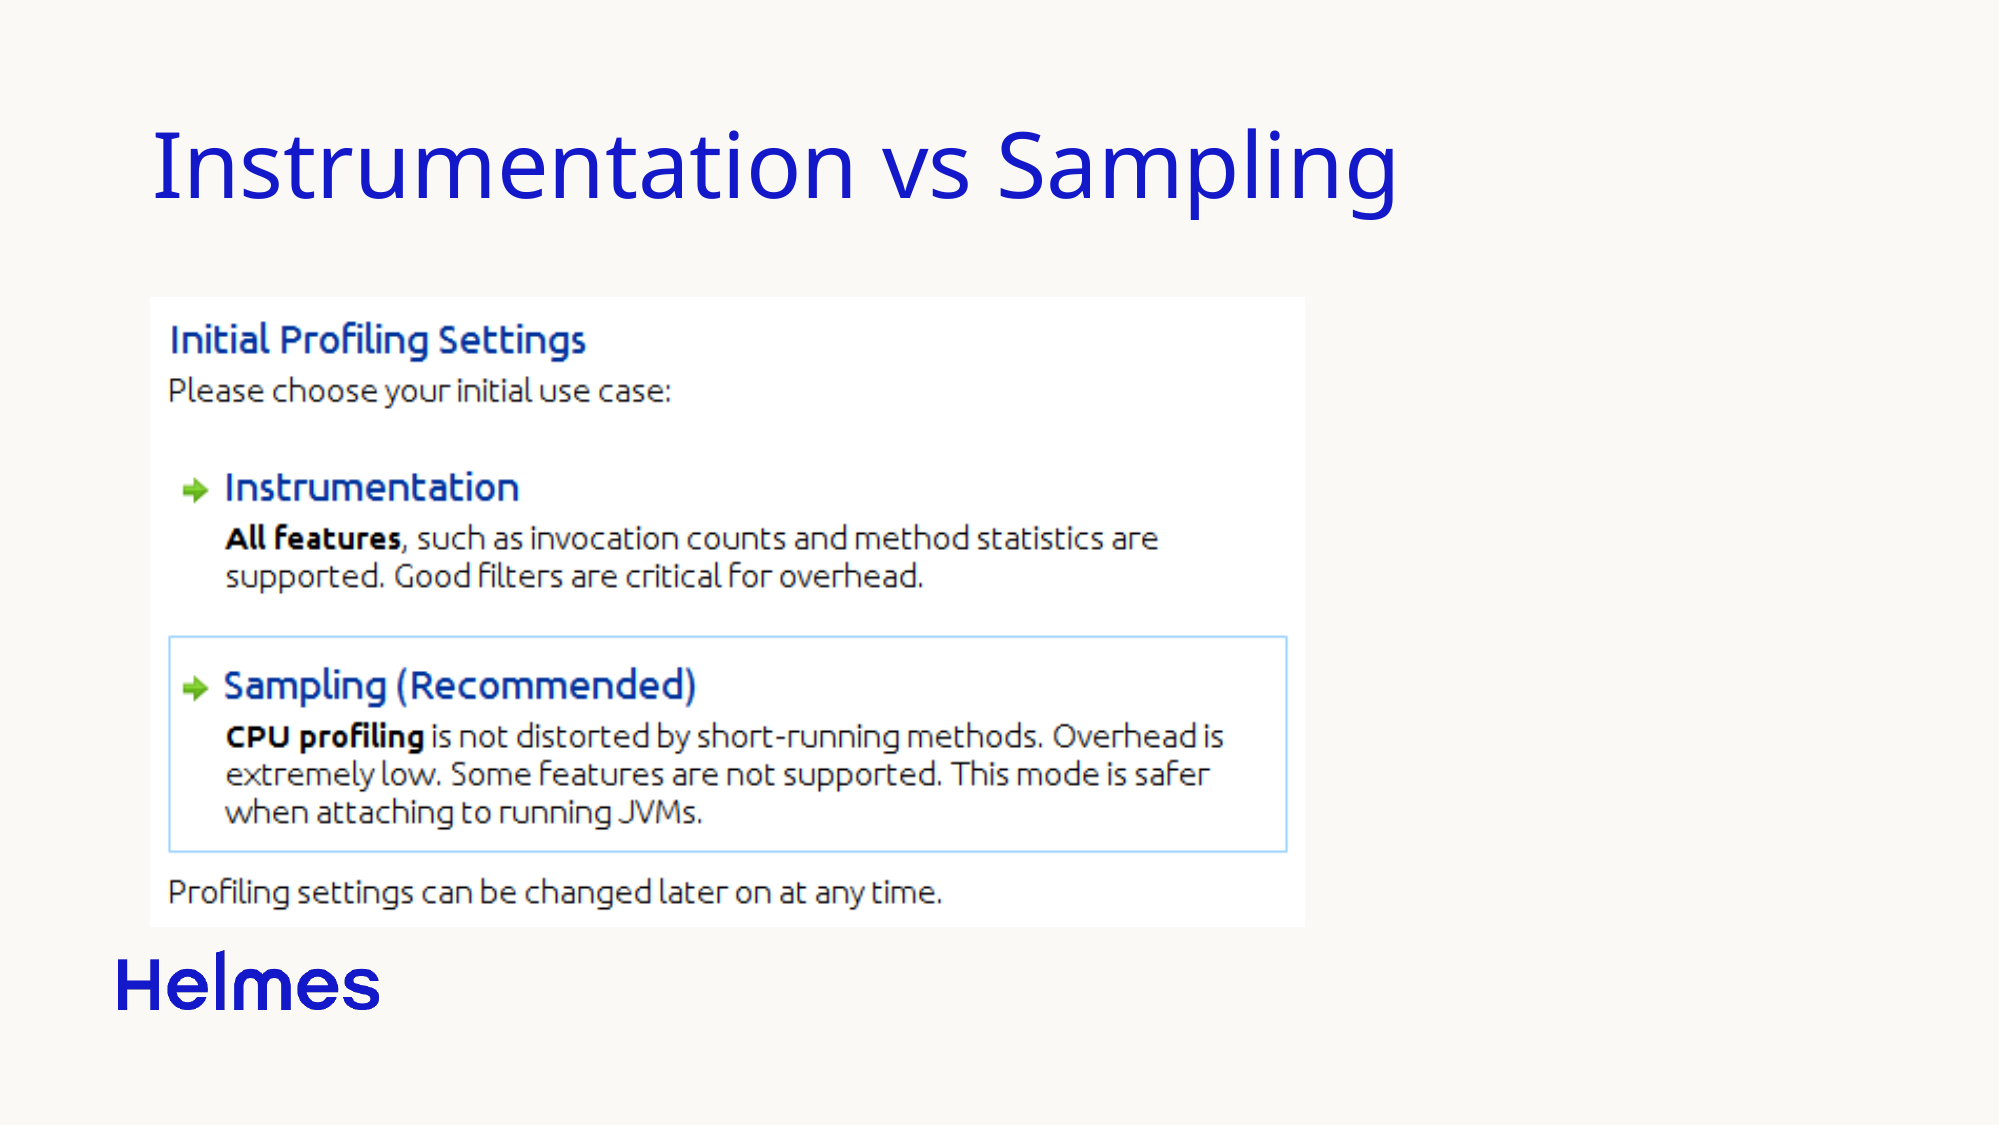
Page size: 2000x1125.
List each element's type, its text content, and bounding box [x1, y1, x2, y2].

picture [150, 297, 1305, 927]
text_box Instrumentation vs Sampling [137, 59, 1862, 277]
picture [118, 950, 379, 1010]
